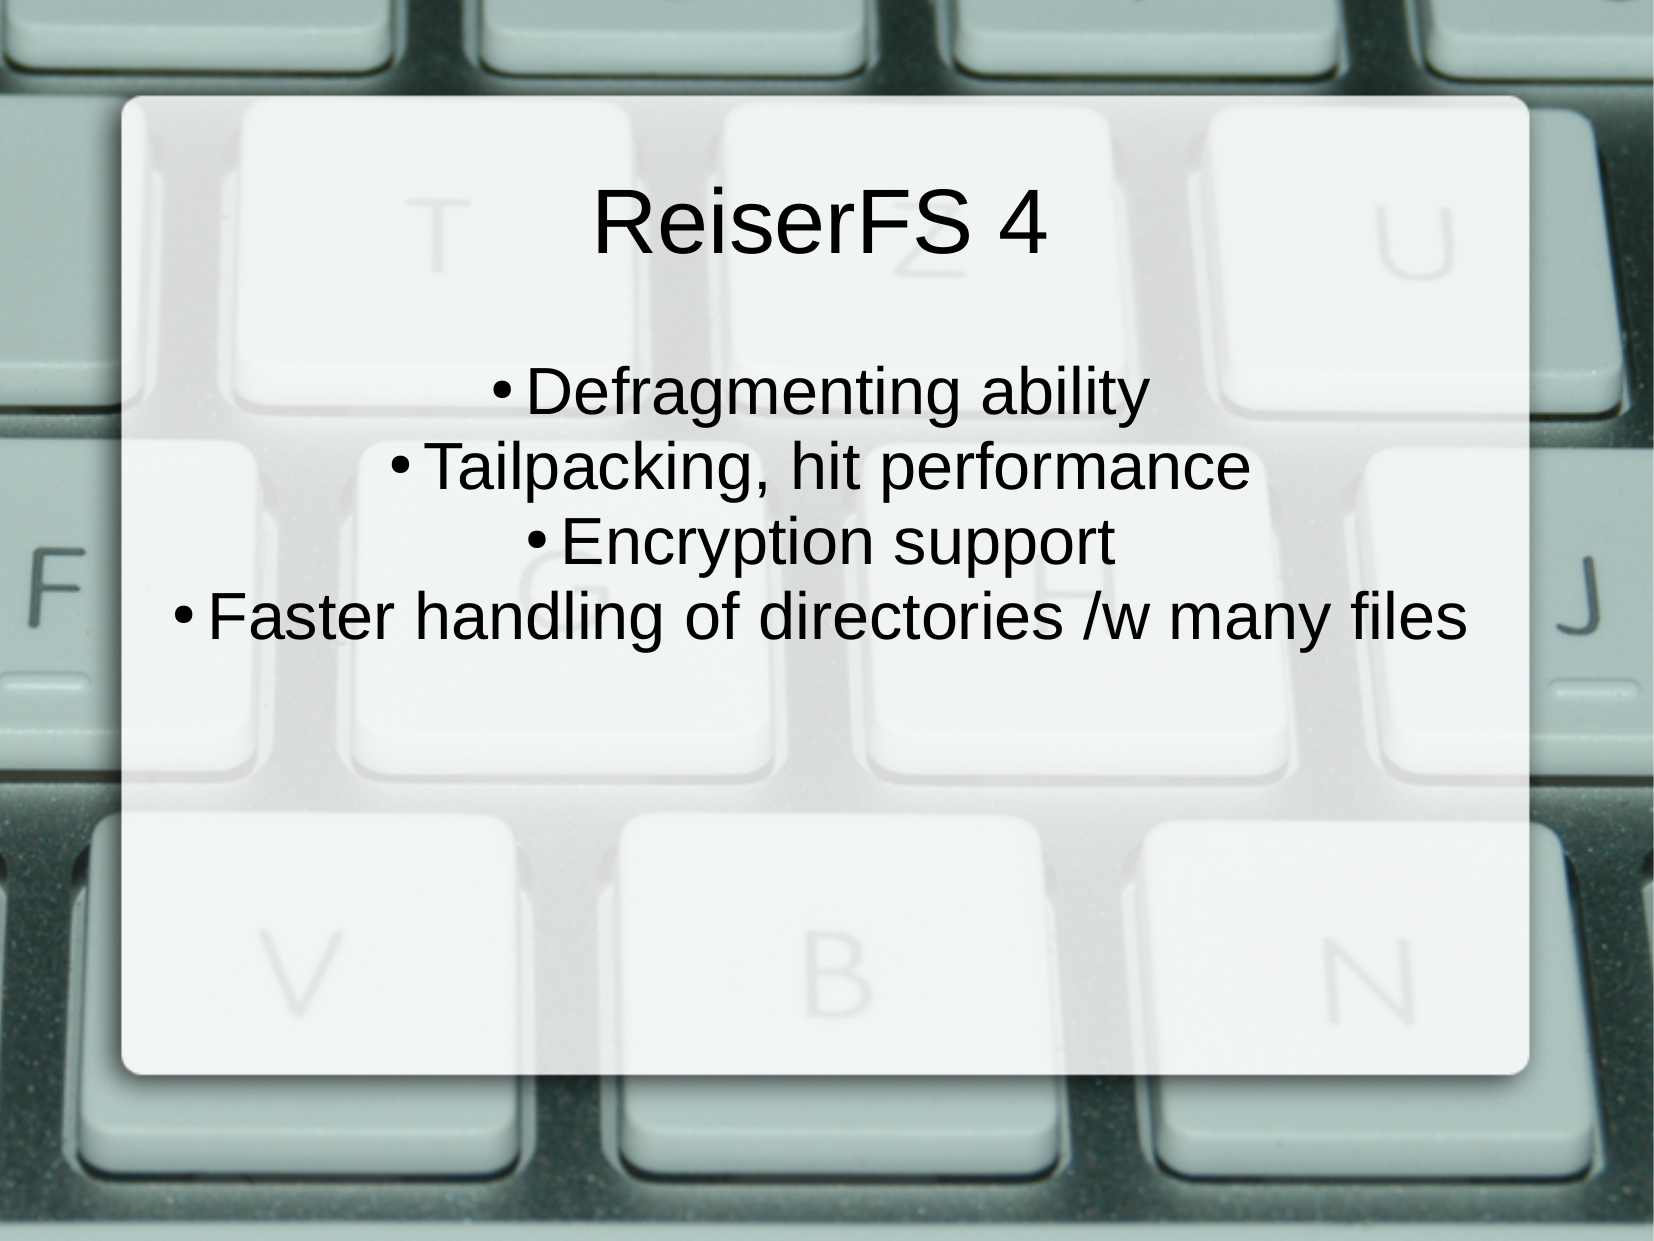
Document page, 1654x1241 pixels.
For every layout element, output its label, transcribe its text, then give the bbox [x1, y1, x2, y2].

title ReiserFS 4 [135, 117, 1506, 325]
picture [0, 0, 1654, 1241]
subtitle Defragmenting ability Tailpacking, hit performance Encryption support Faster handling of directories /w many files [147, 354, 1506, 1173]
